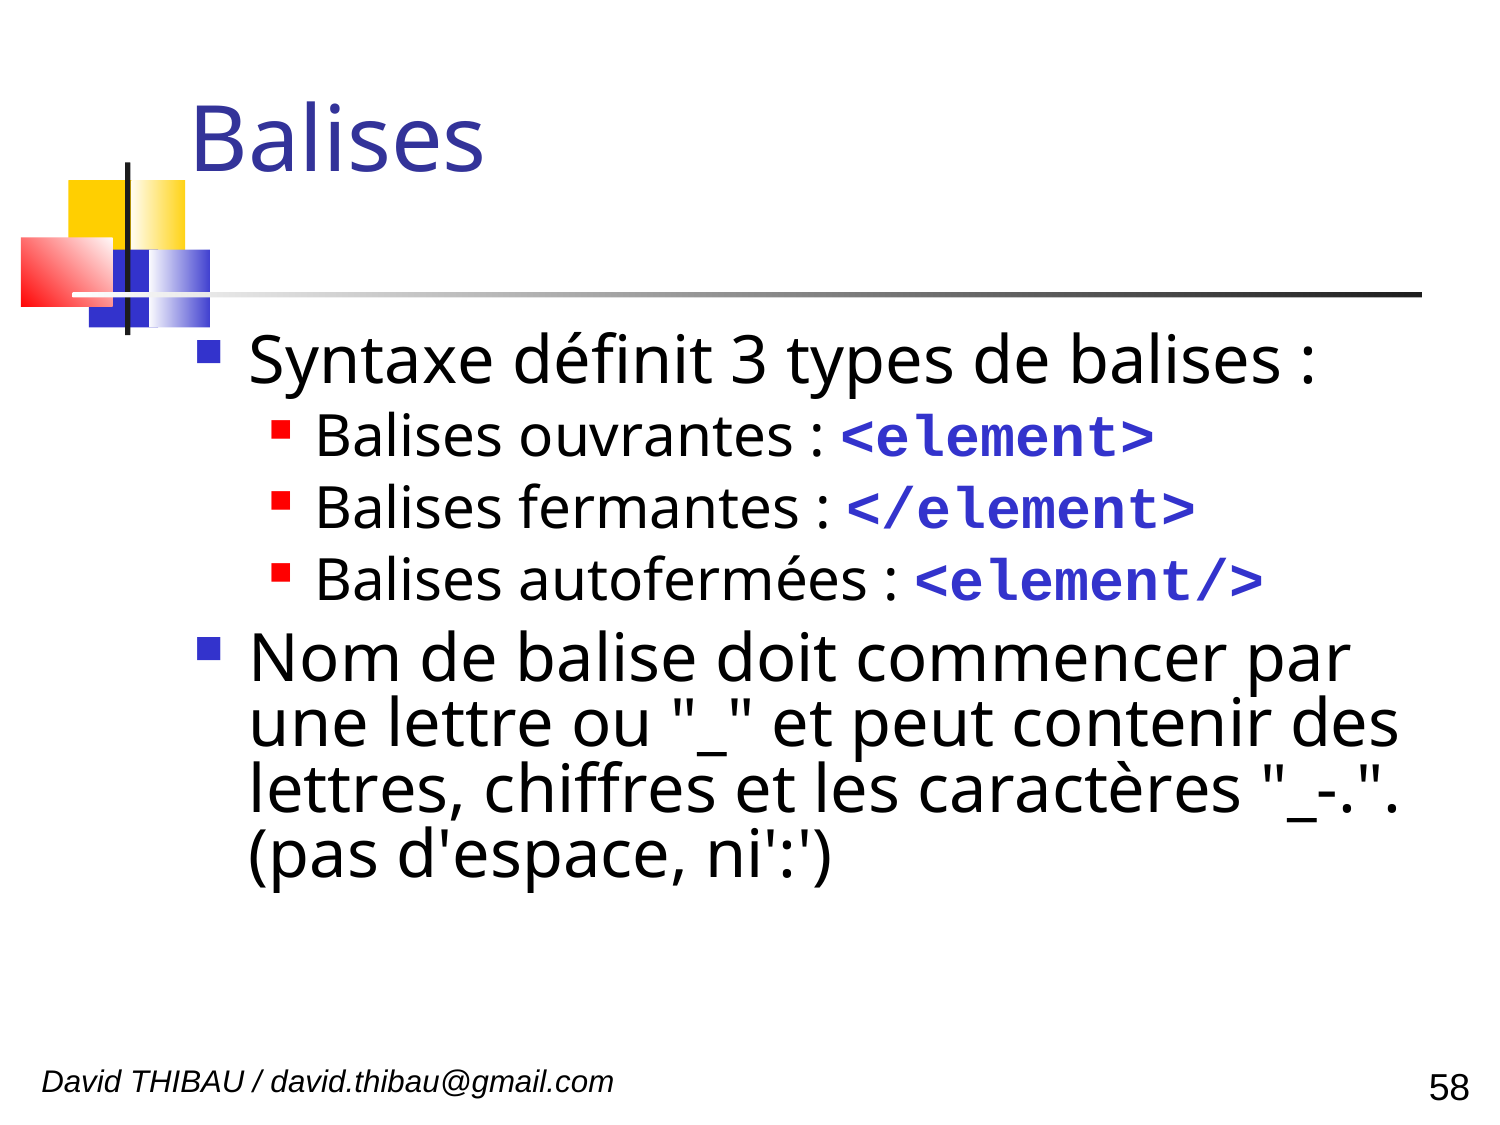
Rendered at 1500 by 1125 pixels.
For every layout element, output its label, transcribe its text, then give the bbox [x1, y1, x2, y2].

list Syntaxe définit 3 types de balises : Balises ouvrantes : <element> Balises fermantes : </element> Balises autofermées : <element/> Nom de balise doit commencer par une lettre ou "_" et peut contenir des lettres, chiffres et les caractères "_-.". (pas d'espace, ni':') [193, 330, 1469, 1047]
title Balises [188, 13, 1467, 275]
